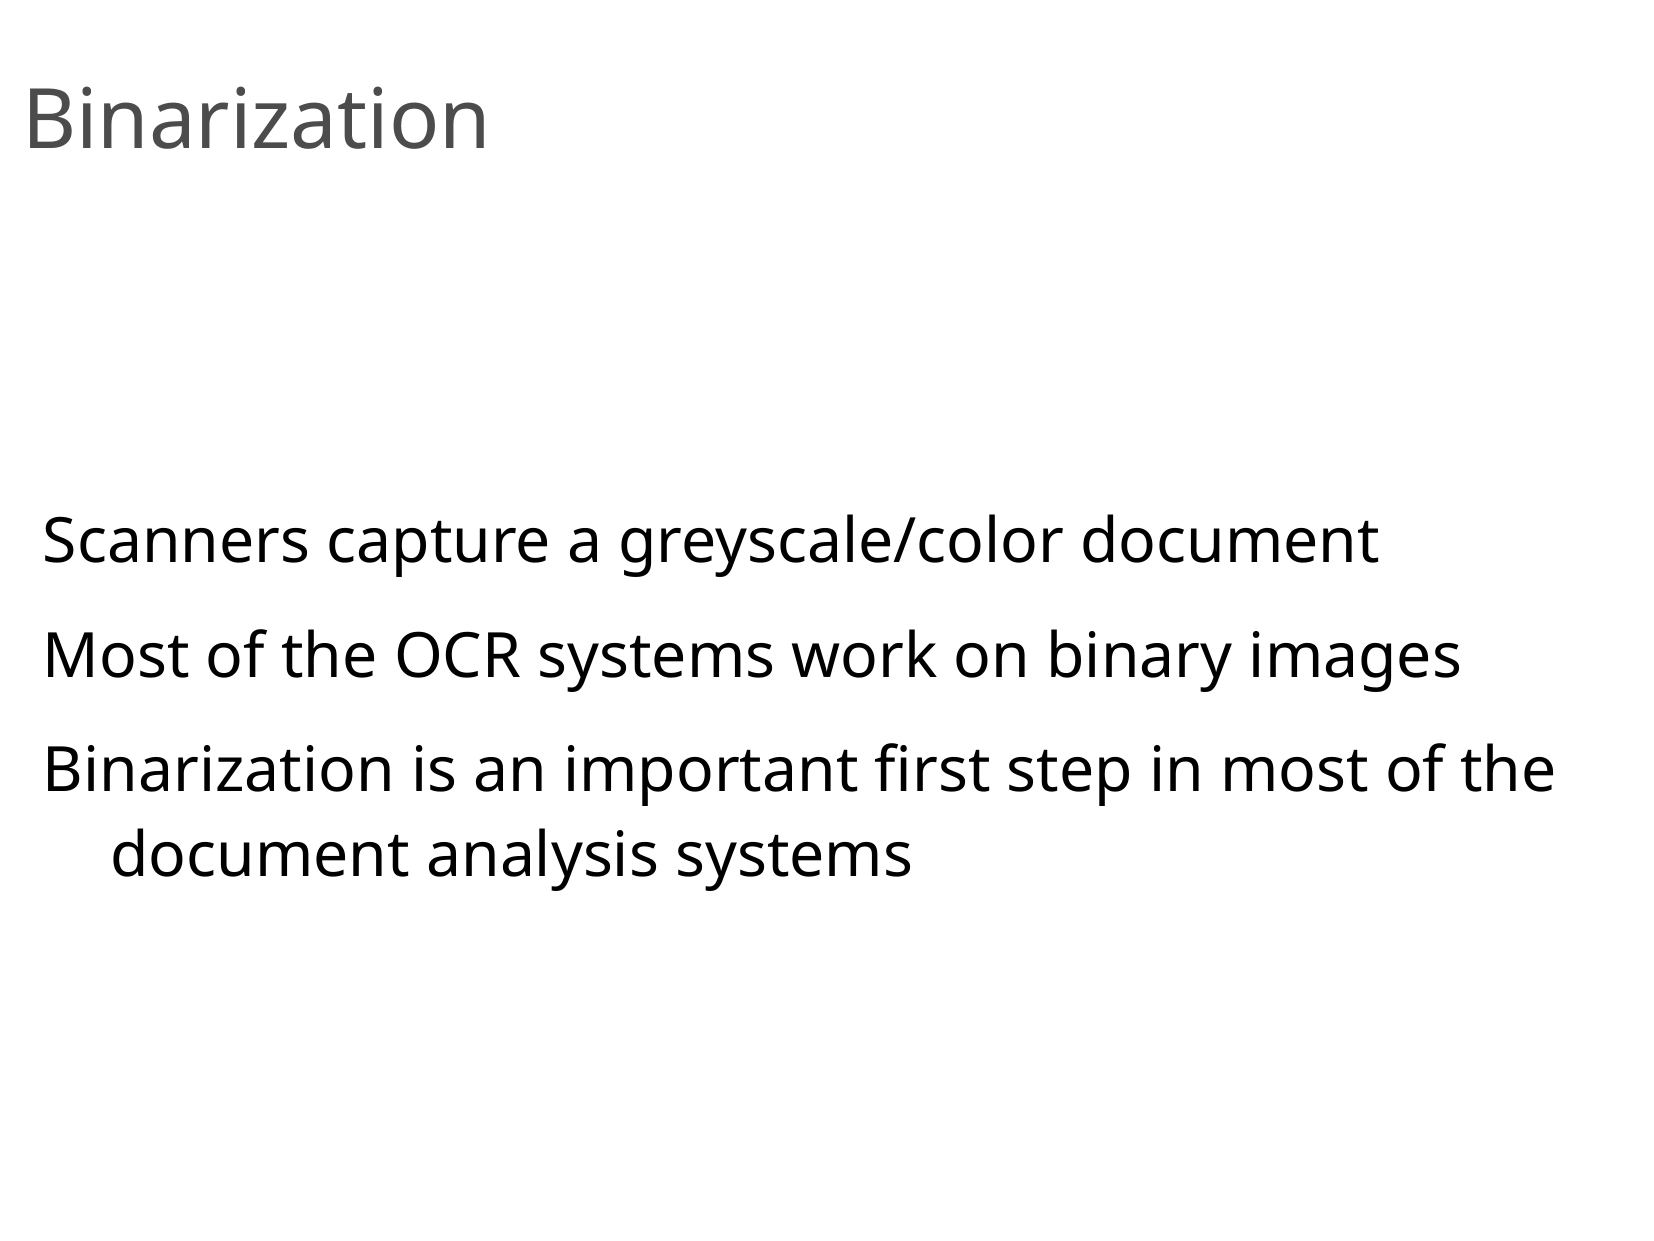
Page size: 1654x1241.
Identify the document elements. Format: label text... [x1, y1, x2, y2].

title Binarization [22, 26, 1654, 205]
list Scanners capture a greyscale/color document Most of the OCR systems work on binary images Binarization is an important first step in most of the document analysis systems [25, 233, 1654, 1158]
